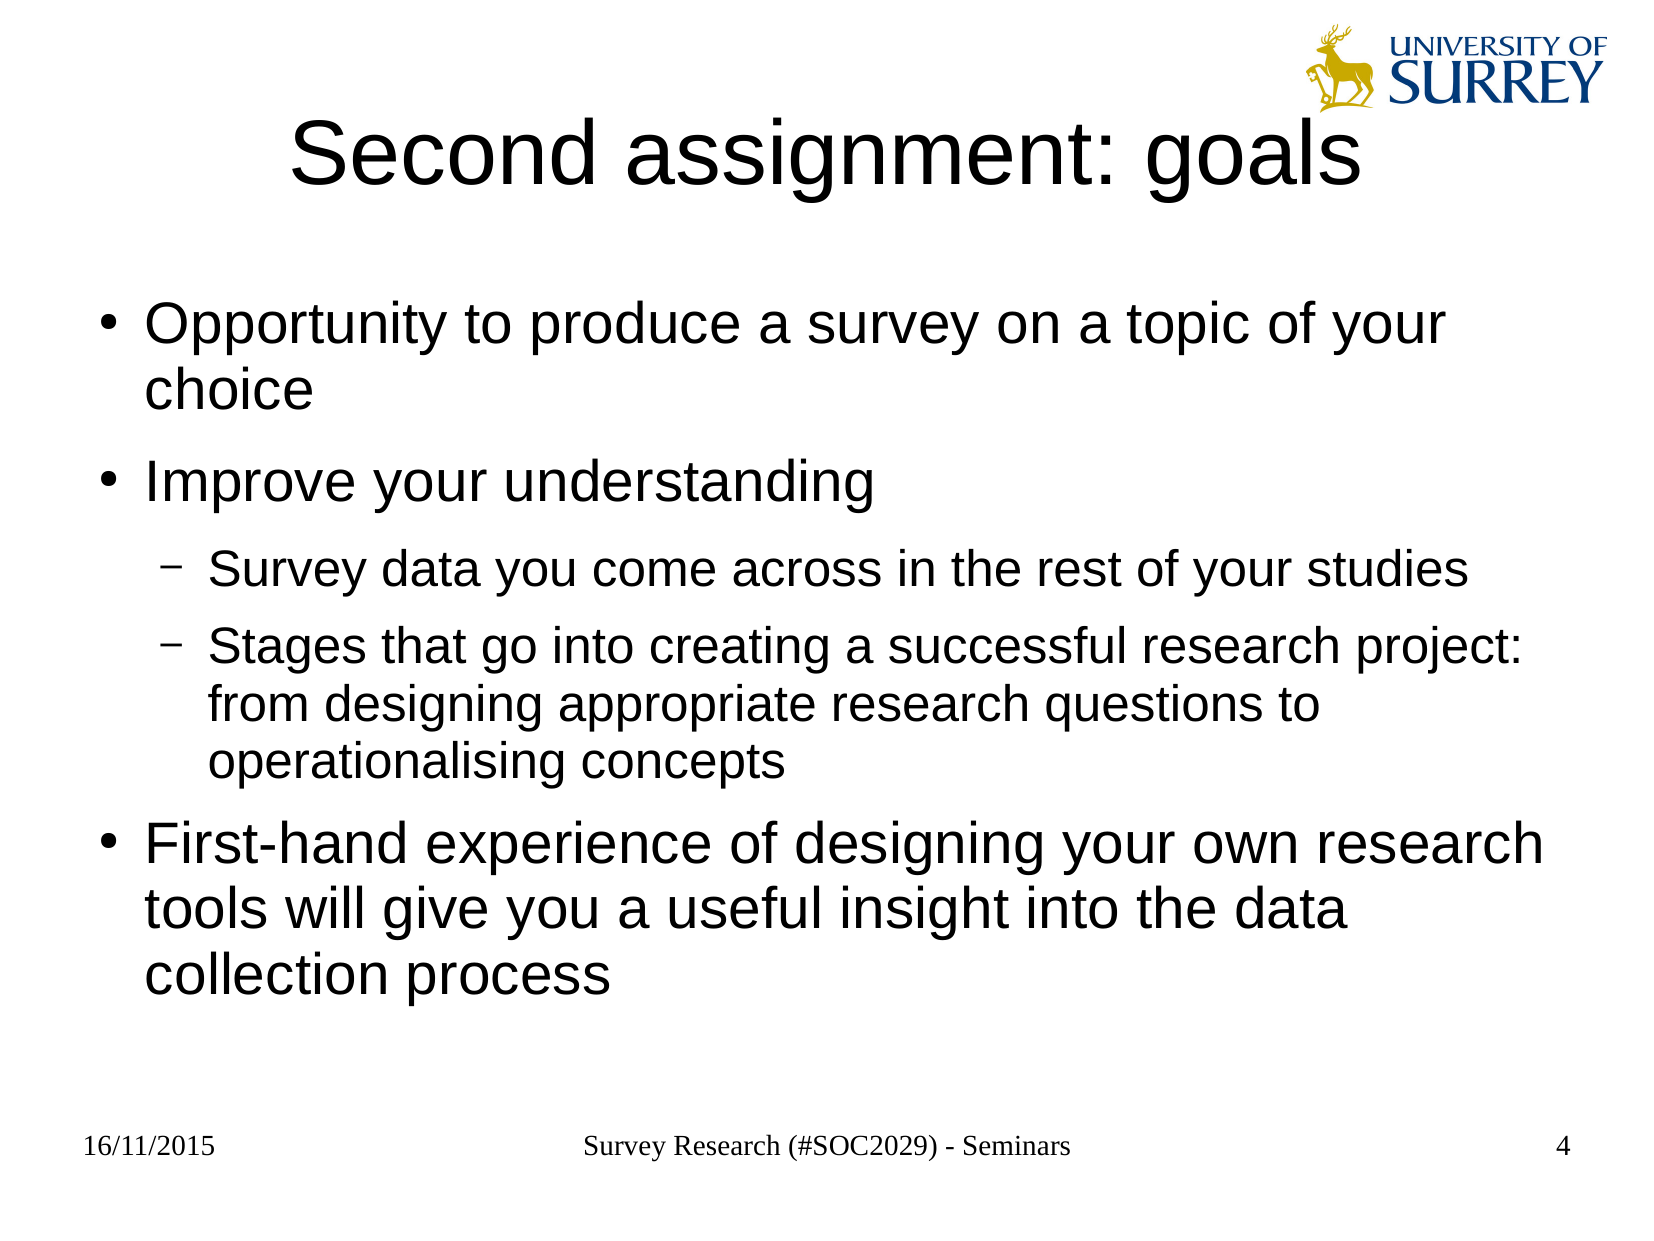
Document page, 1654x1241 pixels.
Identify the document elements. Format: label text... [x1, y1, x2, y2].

title Second assignment: goals [82, 49, 1571, 257]
picture [1306, 23, 1607, 113]
list Opportunity to produce a survey on a topic of your choice Improve your understanding Survey data you come across in the rest of your studies Stages that go into creating a successful research project: from designing appropriate research questions to operationalising concepts First-hand experience of designing your own research tools will give you a useful insight into the data collection process [82, 290, 1571, 1010]
